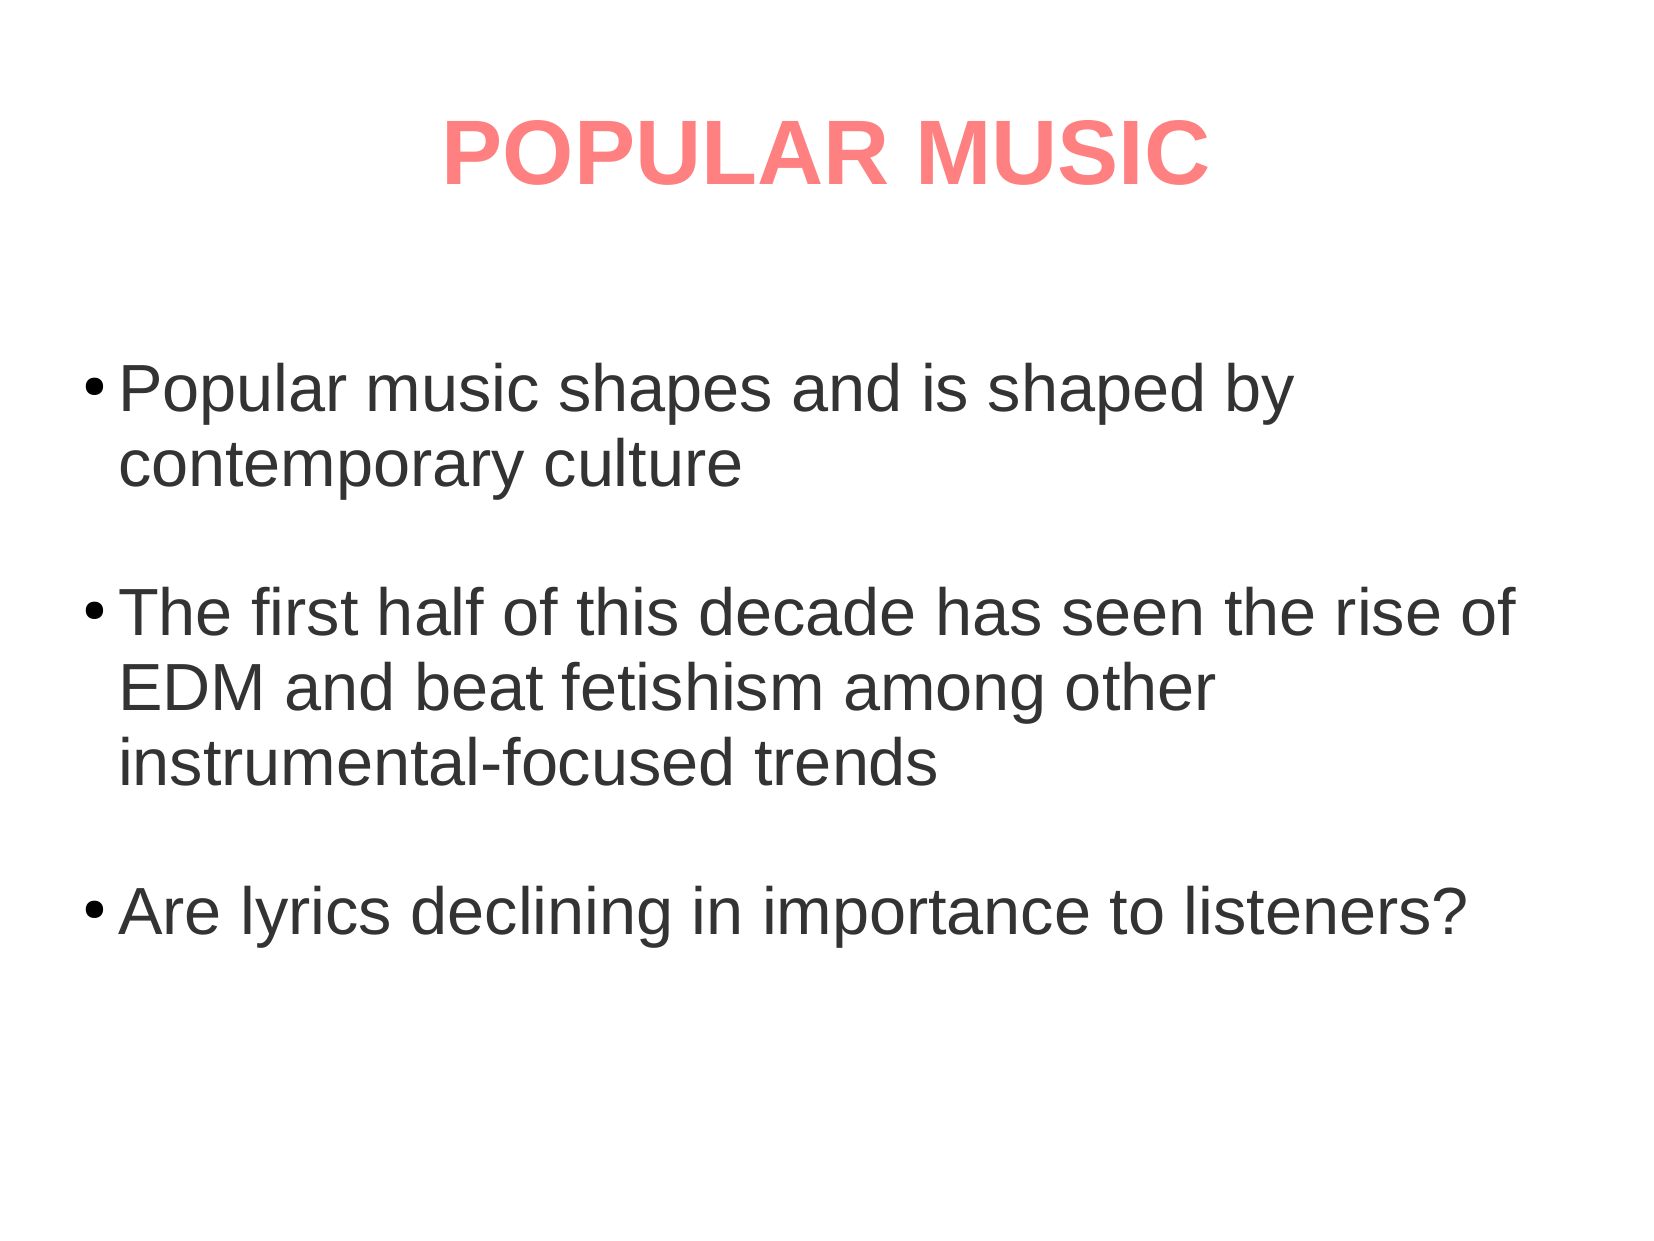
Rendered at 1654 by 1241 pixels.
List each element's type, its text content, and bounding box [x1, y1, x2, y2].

title POPULAR MUSIC [82, 49, 1571, 257]
subtitle Popular music shapes and is shaped by contemporary culture The first half of this decade has seen the rise of EDM and beat fetishism among other instrumental-focused trends Are lyrics declining in importance to listeners? [82, 290, 1571, 1010]
